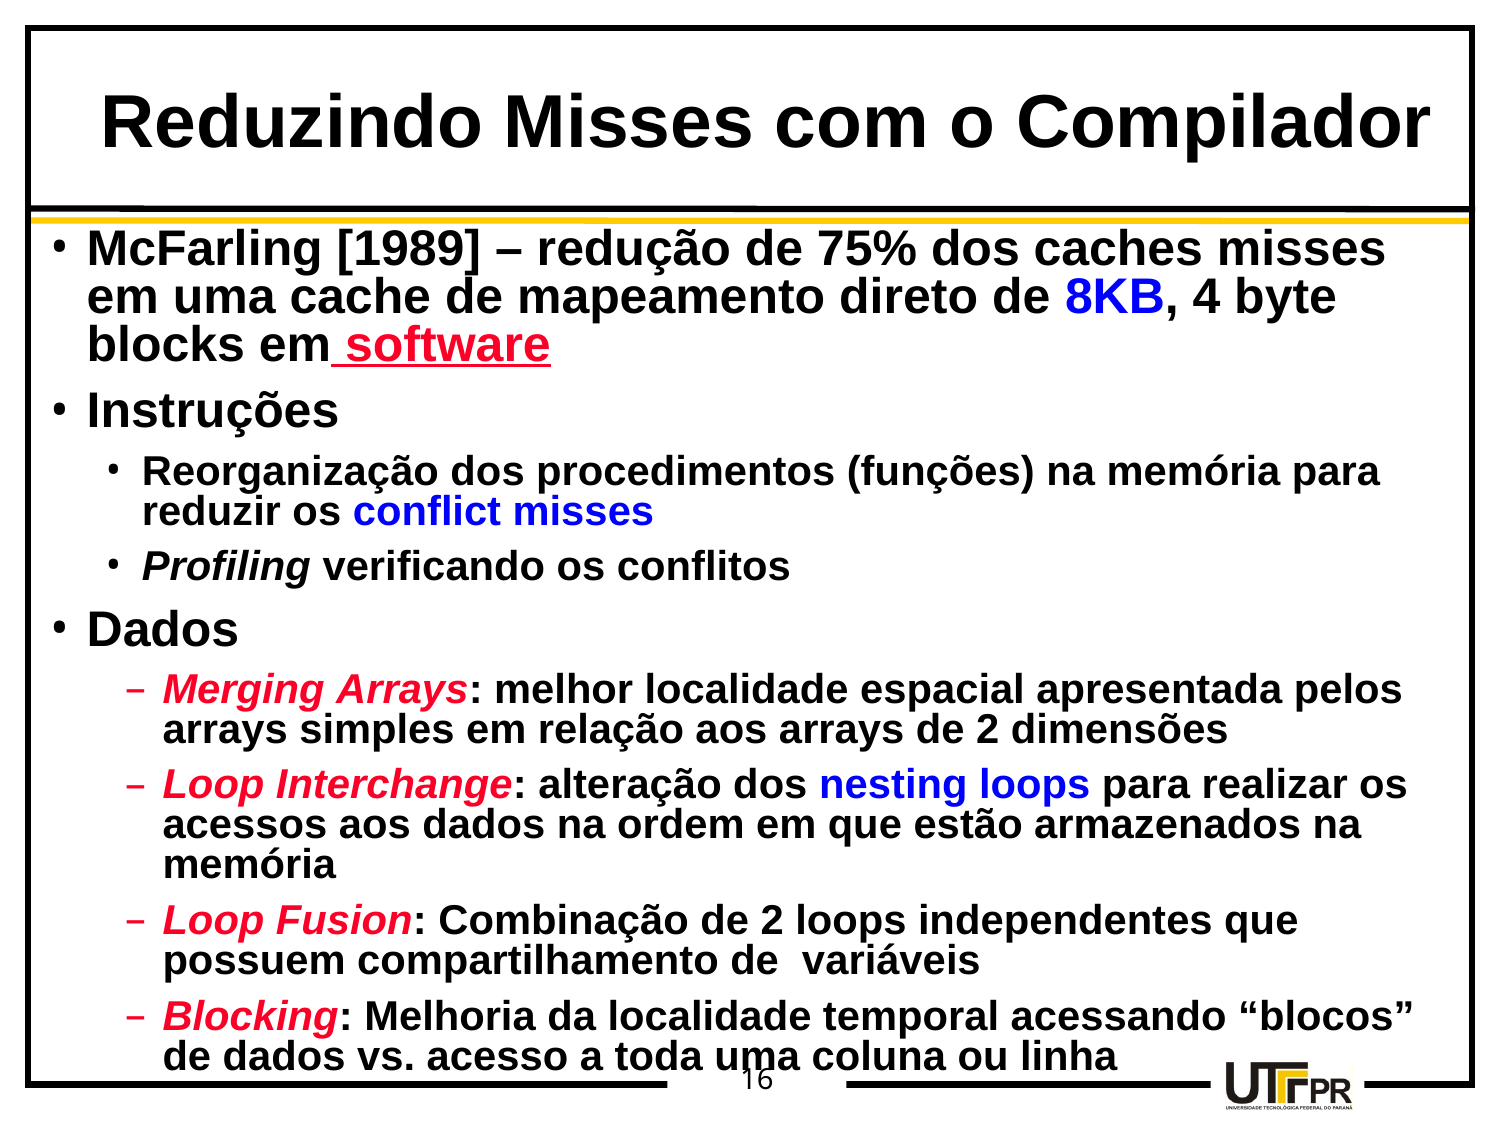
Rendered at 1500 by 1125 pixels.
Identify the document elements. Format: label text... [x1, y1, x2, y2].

title Reduzindo Misses com o Compilador [29, 36, 1477, 207]
picture [1225, 1095, 1353, 1110]
list McFarling [1989] – redução de 75% dos caches misses em uma cache de mapeamento direto de 8KB, 4 byte blocks em software Instruções Reorganização dos procedimentos (funções) na memória para reduzir os conflict misses Profiling verificando os conflitos Dados Merging Arrays: melhor localidade espacial apresentada pelos arrays simples em relação aos arrays de 2 dimensões Loop Interchange: alteração dos nesting loops para realizar os acessos aos dados na ordem em que estão armazenados na memória Loop Fusion: Combinação de 2 loops independentes que possuem compartilhamento de variáveis Blocking: Melhoria da localidade temporal acessando “blocos” de dados vs. acesso a toda uma coluna ou linha [35, 219, 1464, 1095]
